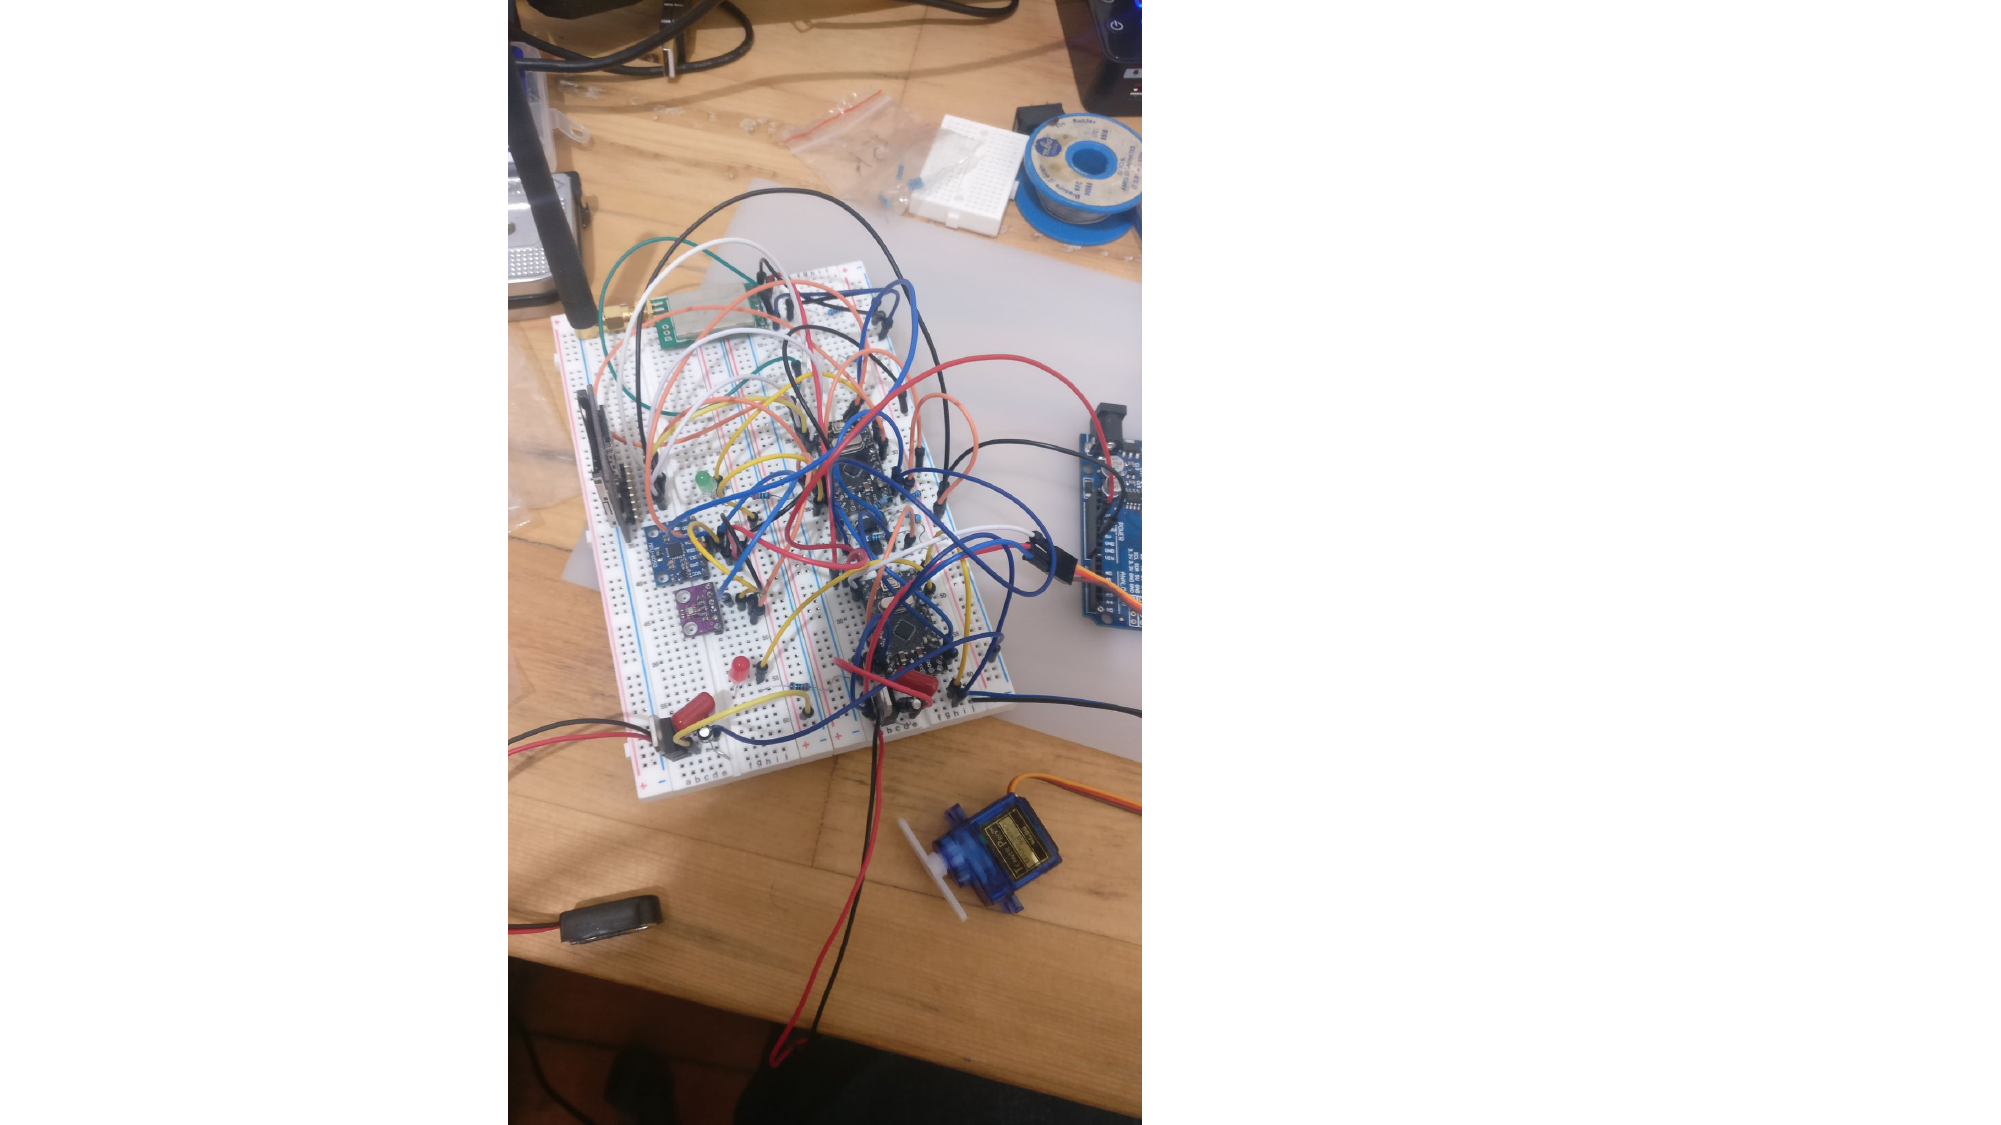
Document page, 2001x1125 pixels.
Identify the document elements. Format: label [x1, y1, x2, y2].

picture [508, 0, 1142, 1125]
